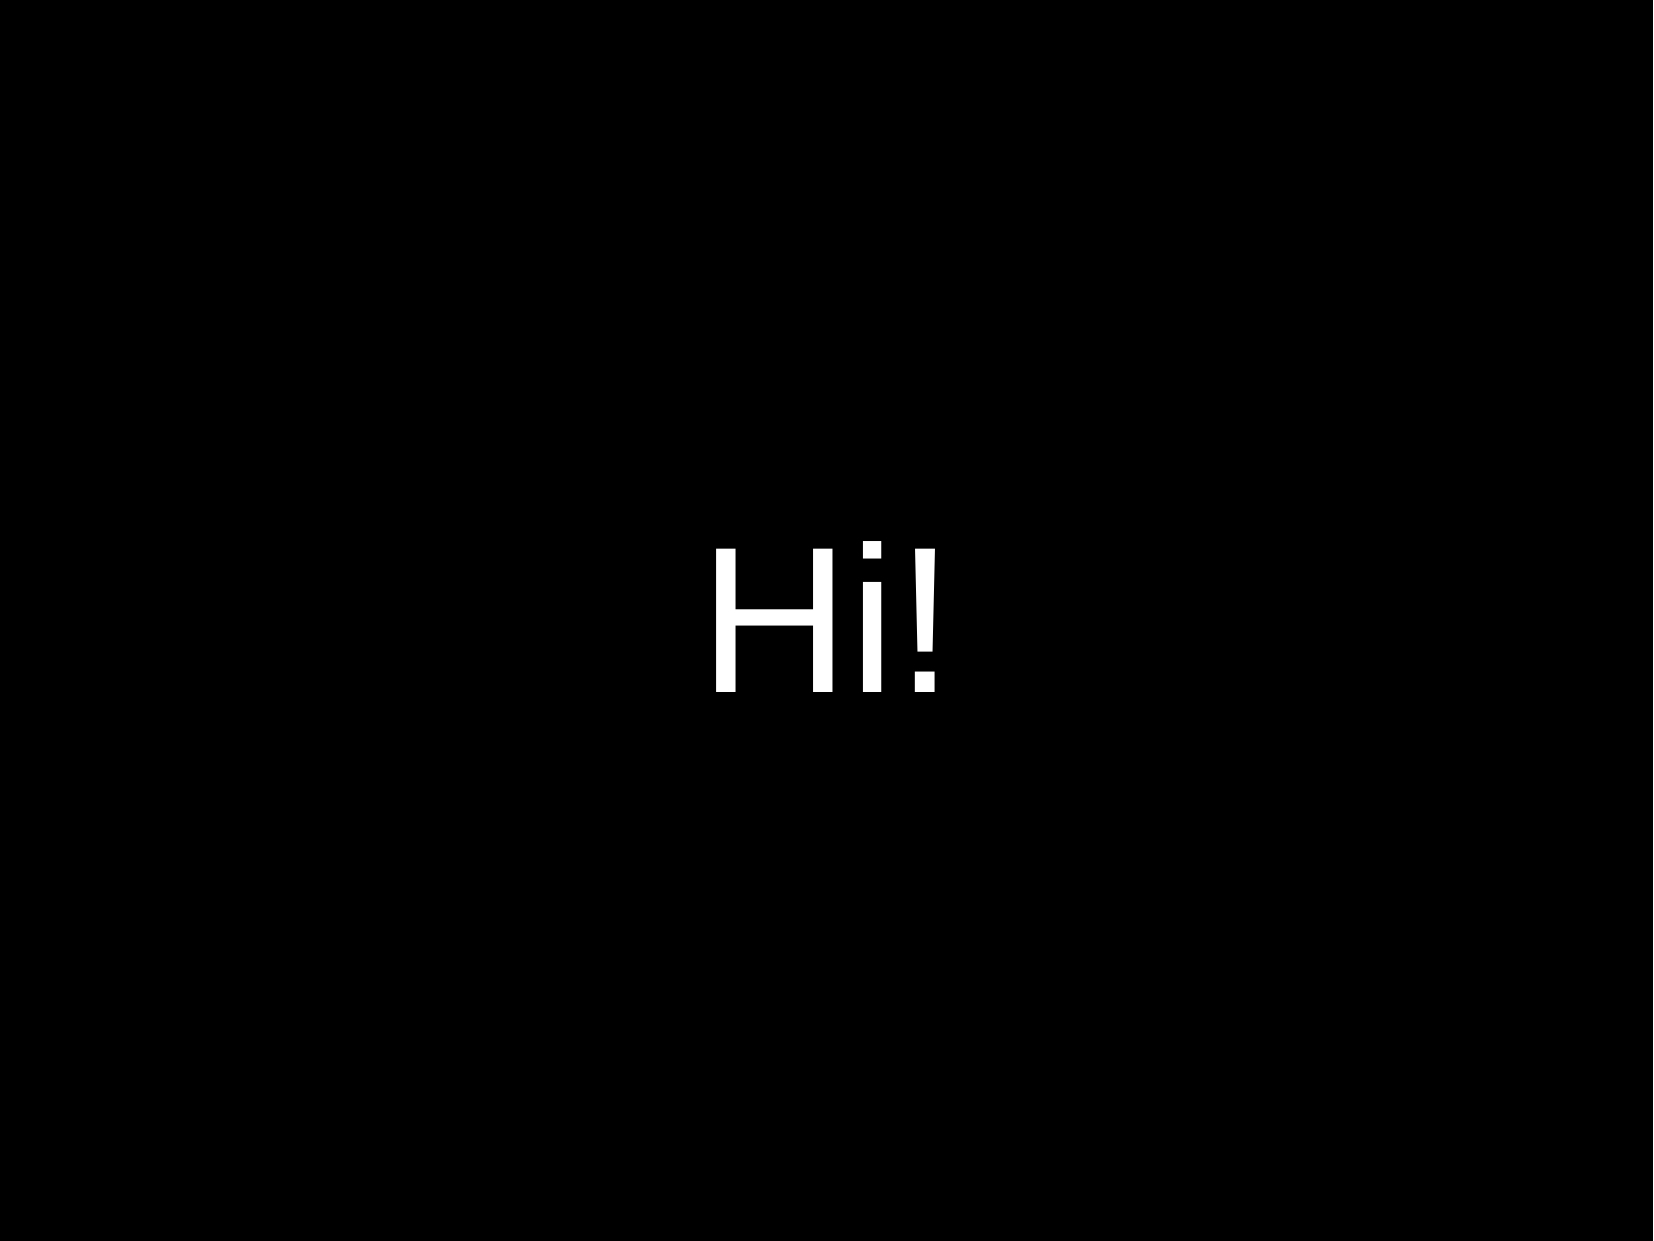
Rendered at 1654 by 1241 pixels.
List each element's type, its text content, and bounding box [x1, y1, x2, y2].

title Hi! [82, 101, 1571, 1140]
